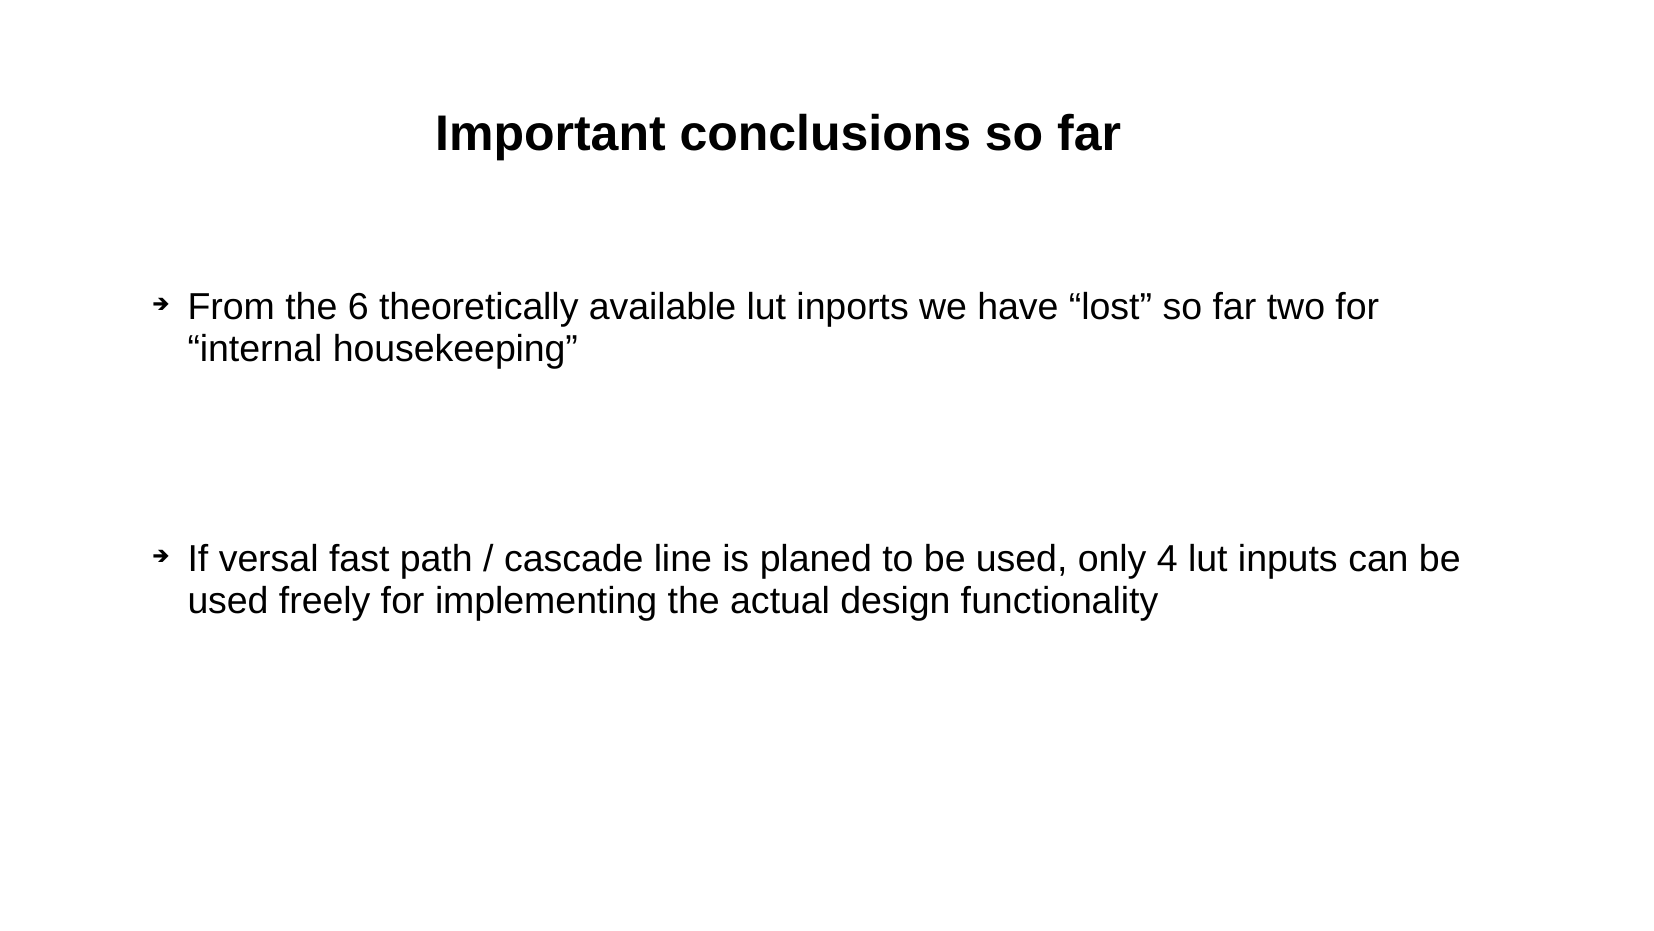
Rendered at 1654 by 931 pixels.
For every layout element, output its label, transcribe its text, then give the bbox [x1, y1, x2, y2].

text_box From the 6 theoretically available lut inports we have “lost” so far two for “internal housekeeping” If versal fast path / cascade line is planed to be used, only 4 lut inputs can be used freely for implementing the actual design functionality [137, 278, 1531, 713]
text_box Important conclusions so far [420, 97, 1591, 168]
